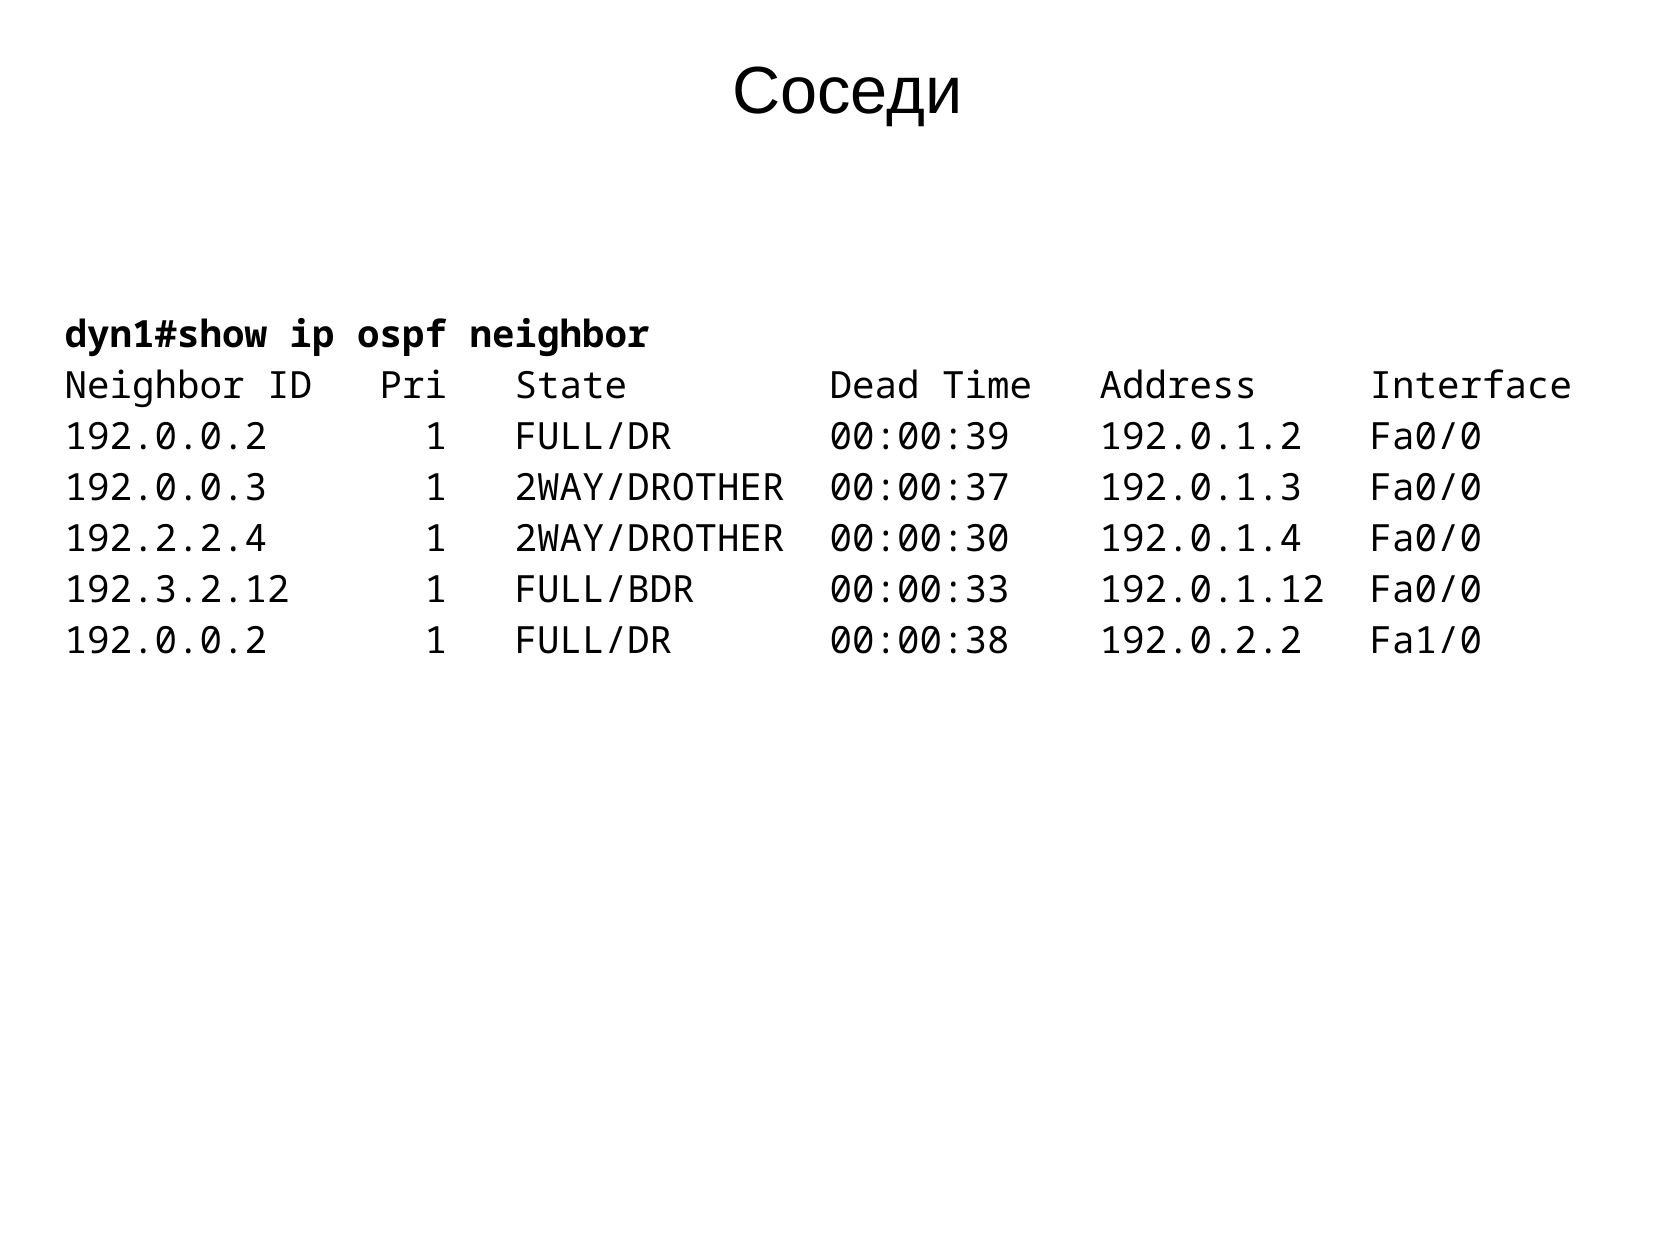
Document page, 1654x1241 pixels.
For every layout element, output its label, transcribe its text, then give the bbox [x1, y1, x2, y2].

title Соседи [82, 48, 1613, 133]
text_box dyn1#show ip ospf neighbor Neighbor ID Pri State Dead Time Address Interface 192.0.0.2 1 FULL/DR 00:00:39 192.0.1.2 Fa0/0 192.0.0.3 1 2WAY/DROTHER 00:00:37 192.0.1.3 Fa0/0 192.2.2.4 1 2WAY/DROTHER 00:00:30 192.0.1.4 Fa0/0 192.3.2.12 1 FULL/BDR 00:00:33 192.0.1.12 Fa0/0 192.0.0.2 1 FULL/DR 00:00:38 192.0.2.2 Fa1/0 [49, 300, 1654, 578]
